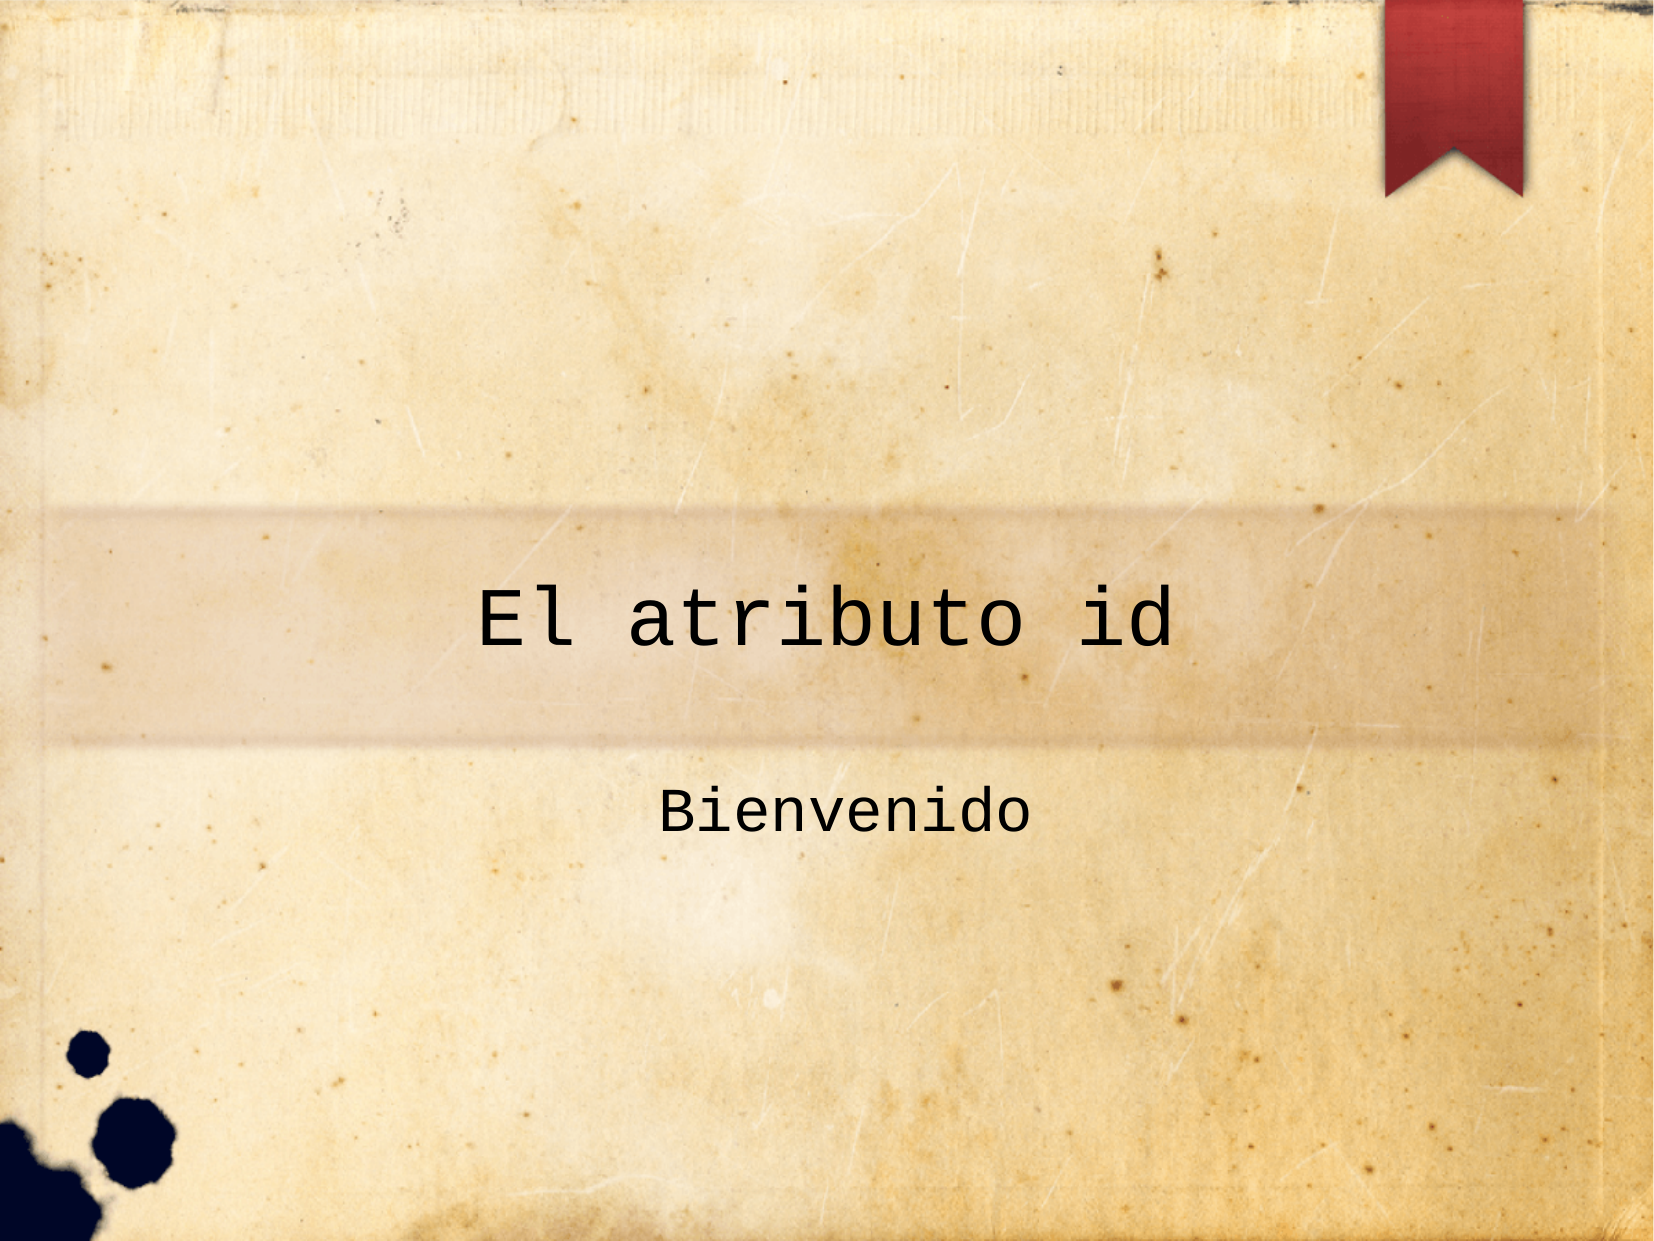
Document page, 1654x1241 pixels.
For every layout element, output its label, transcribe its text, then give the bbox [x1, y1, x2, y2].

list Bienvenido [82, 779, 1538, 1205]
title El atributo id [82, 519, 1571, 727]
picture [0, 0, 1654, 1241]
